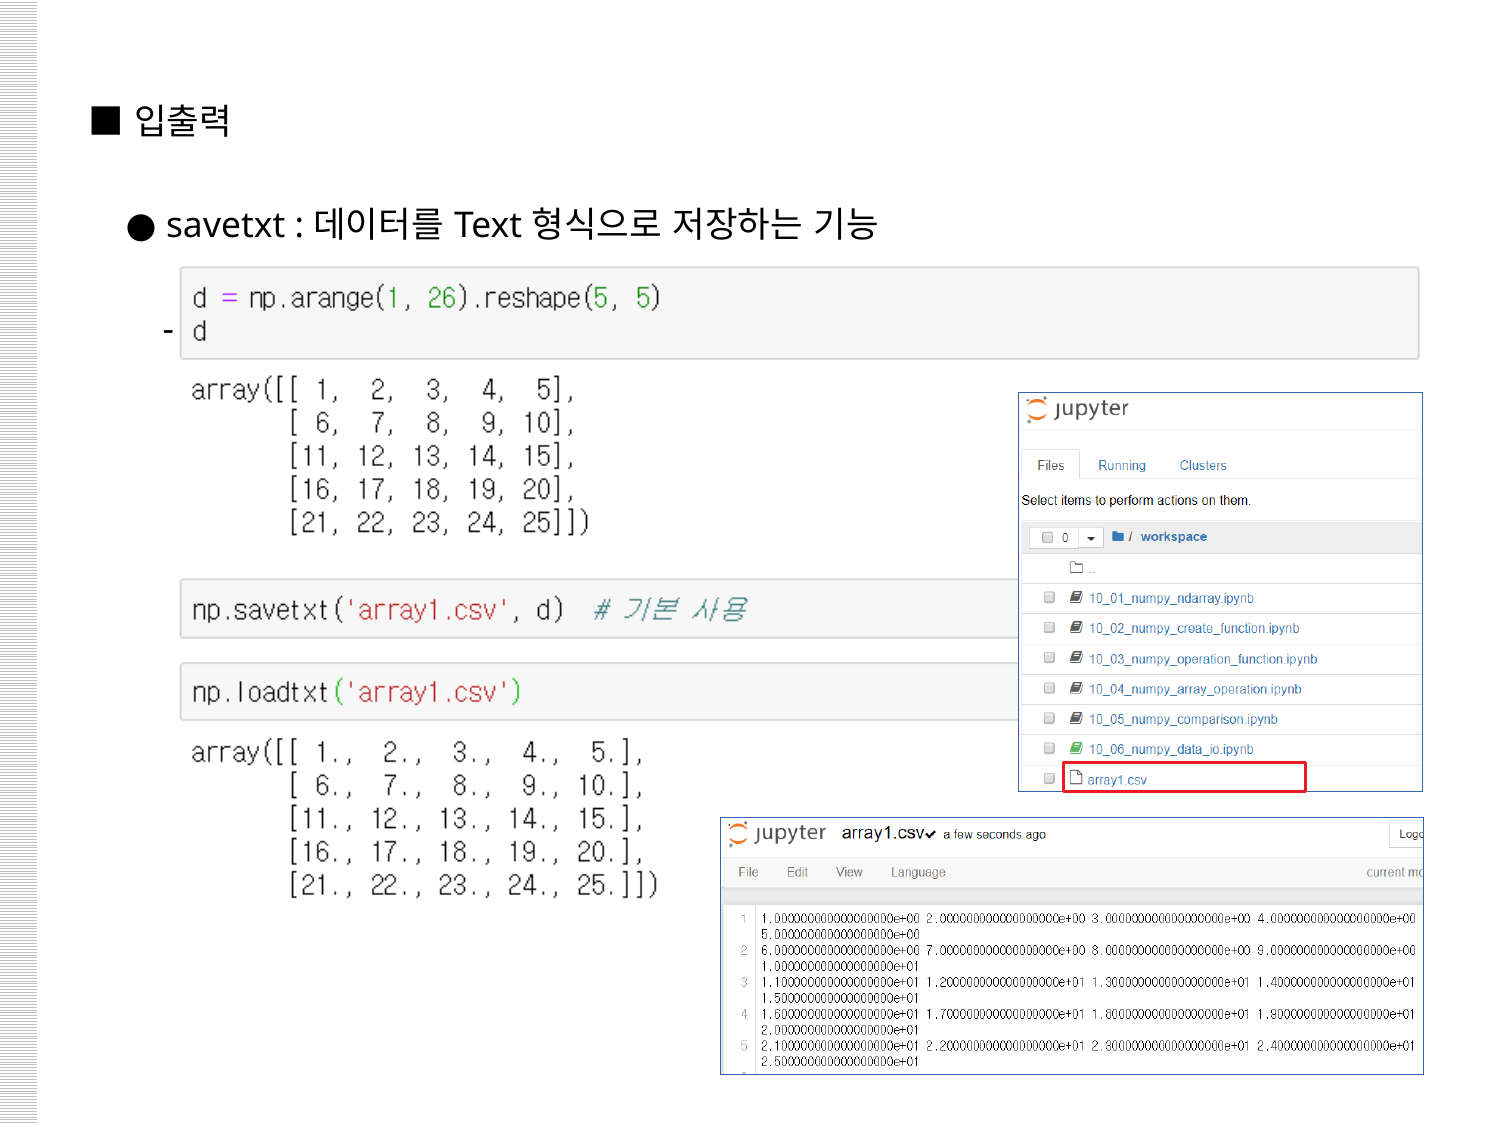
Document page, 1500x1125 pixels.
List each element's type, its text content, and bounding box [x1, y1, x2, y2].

text_box ■ 입출력 ● savetxt : 데이터를 Text 형식으로 저장하는 기능 - 기본 저장 [73, 33, 1453, 990]
picture [177, 262, 1424, 1075]
